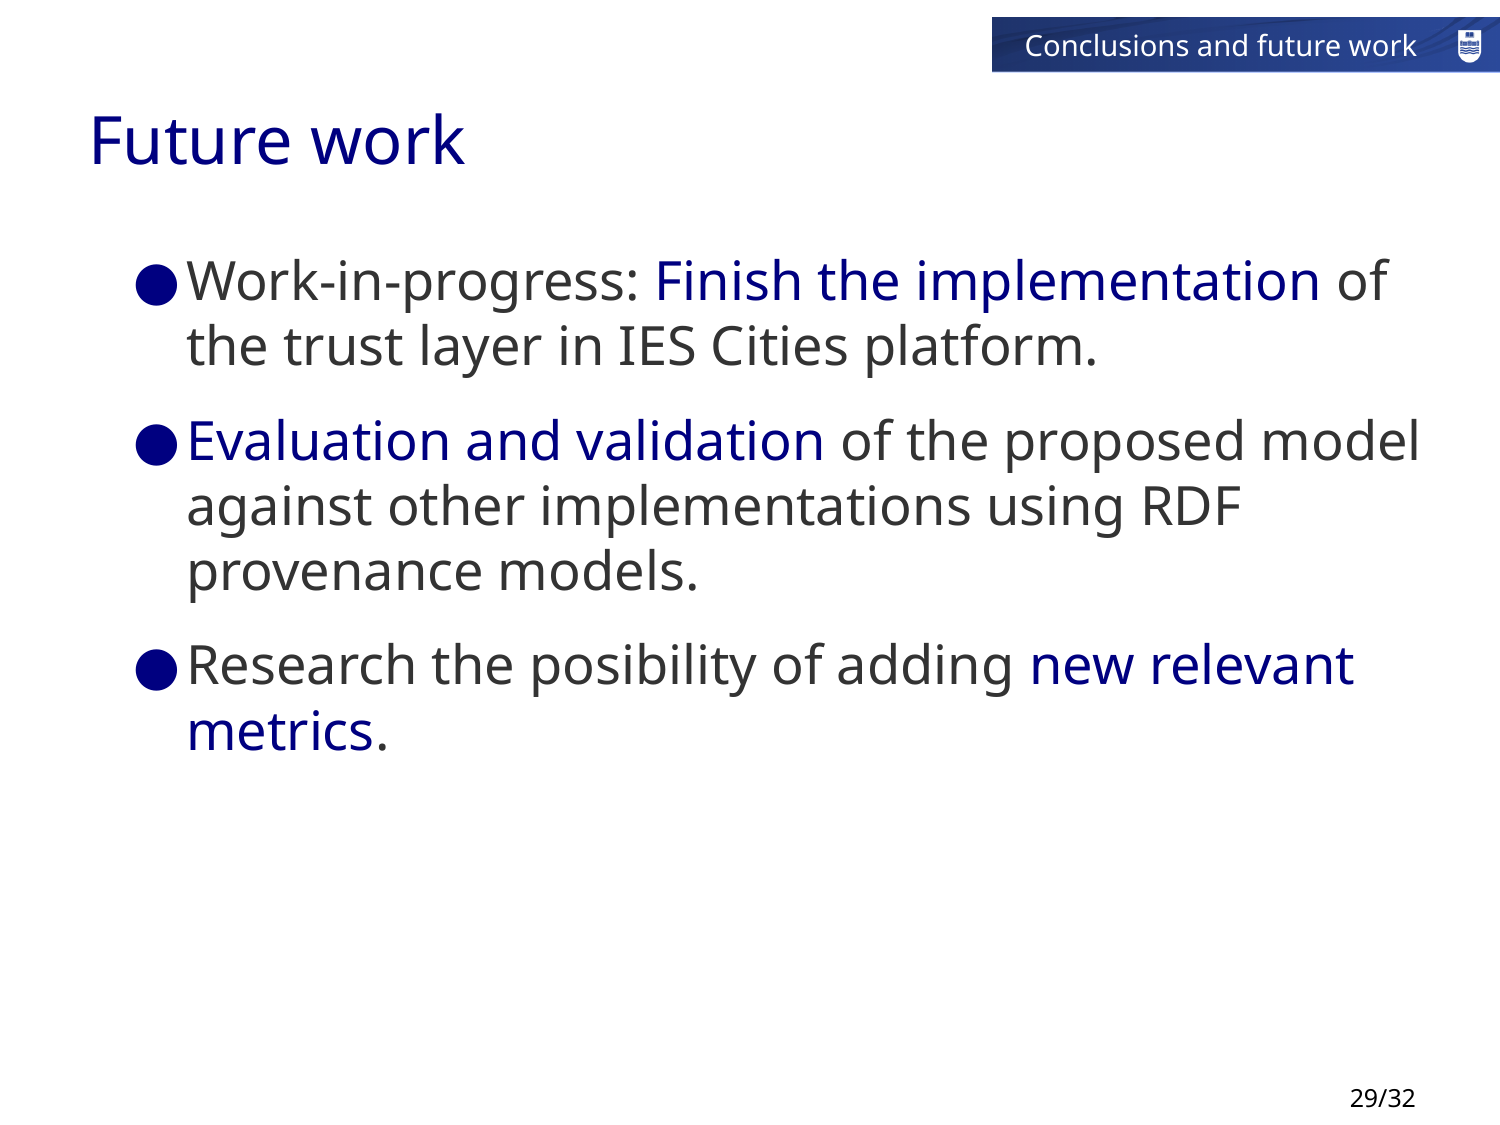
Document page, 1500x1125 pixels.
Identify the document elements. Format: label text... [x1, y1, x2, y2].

title Future work [2, 99, 1365, 177]
list Work-in-progress: Finish the implementation of the trust layer in IES Cities platform. Evaluation and validation of the proposed model against other implementations using RDF provenance models. Research the posibility of adding new relevant metrics. [100, 238, 1495, 1016]
picture [992, 17, 1500, 73]
text_box Conclusions and future work [1009, 17, 1483, 67]
